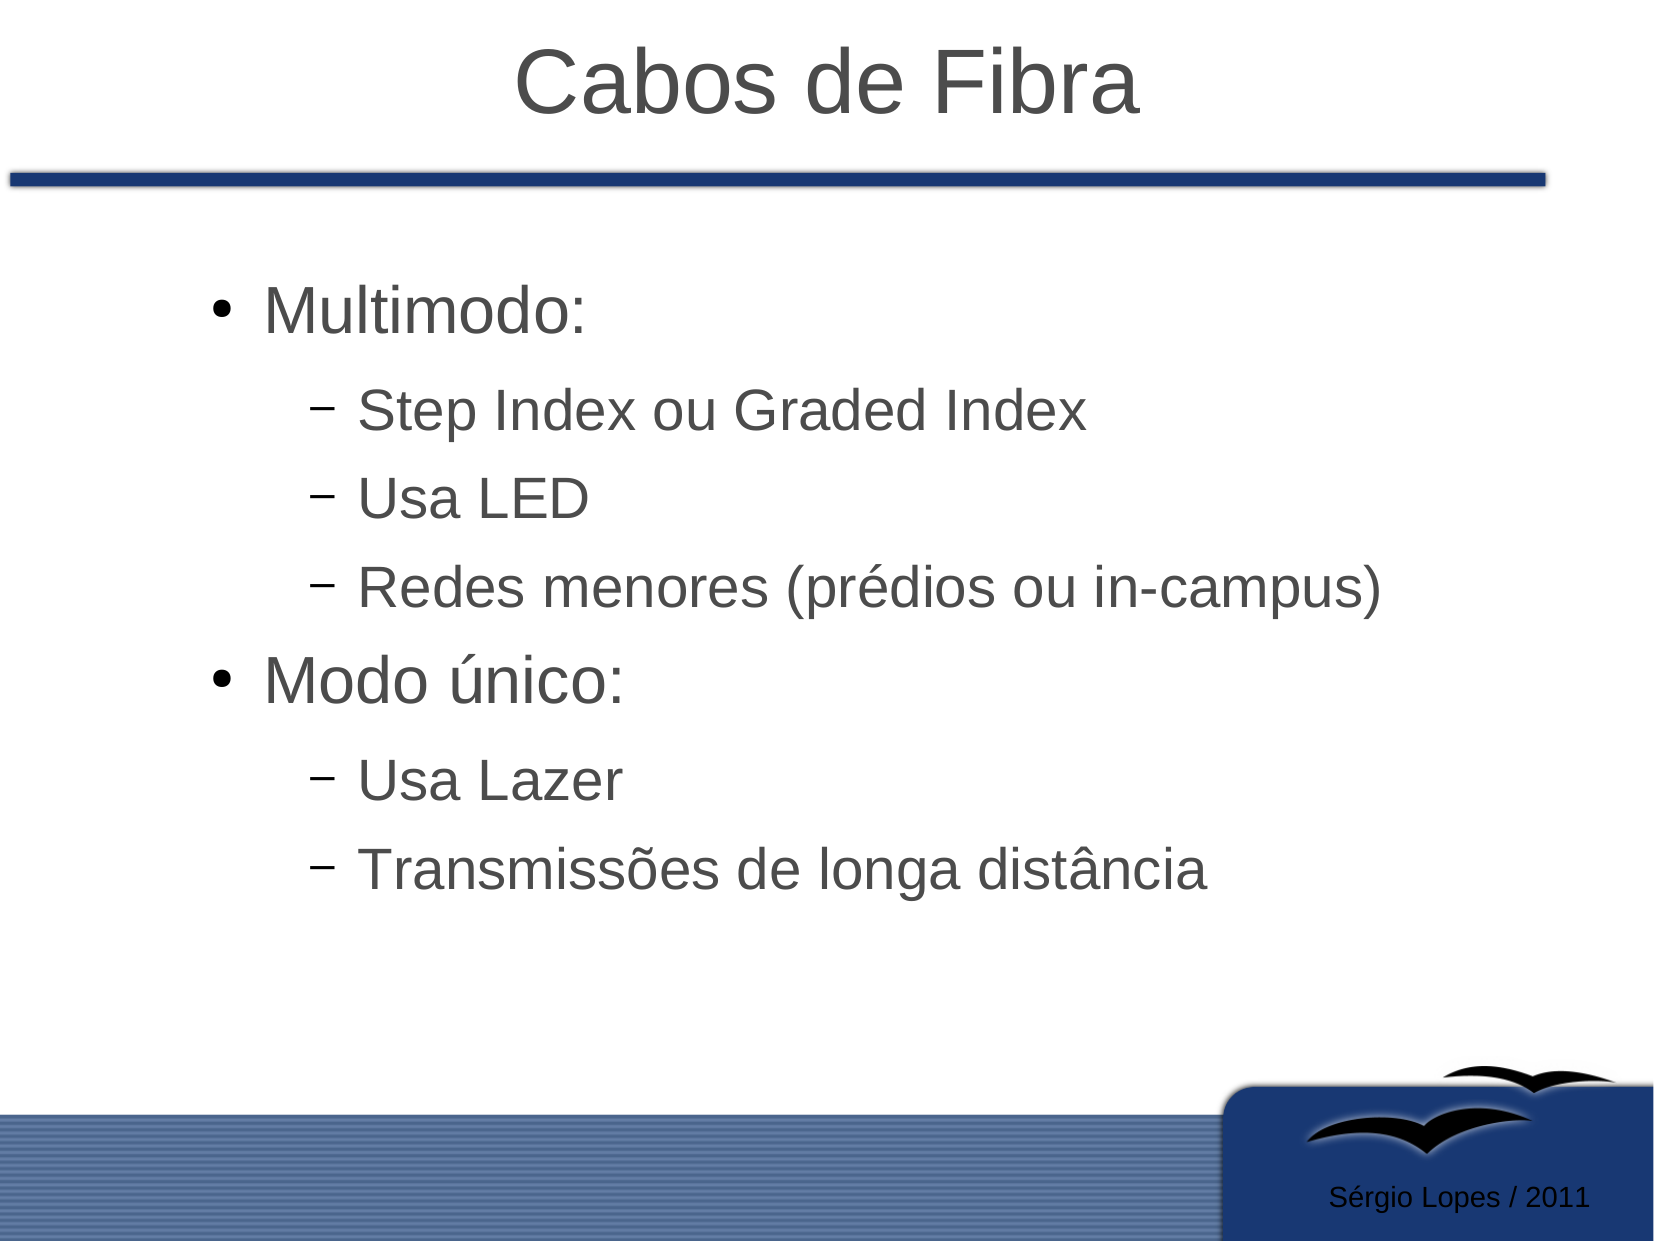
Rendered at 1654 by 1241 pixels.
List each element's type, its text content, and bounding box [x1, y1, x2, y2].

title Cabos de Fibra [121, 0, 1534, 164]
list Multimodo: Step Index ou Graded Index Usa LED Redes menores (prédios ou in-campus) Modo único: Usa Lazer Transmissões de longa distância [121, 273, 1534, 1056]
text_box Sérgio Lopes / 2011 [1328, 1181, 1588, 1214]
picture [0, 0, 1654, 1241]
